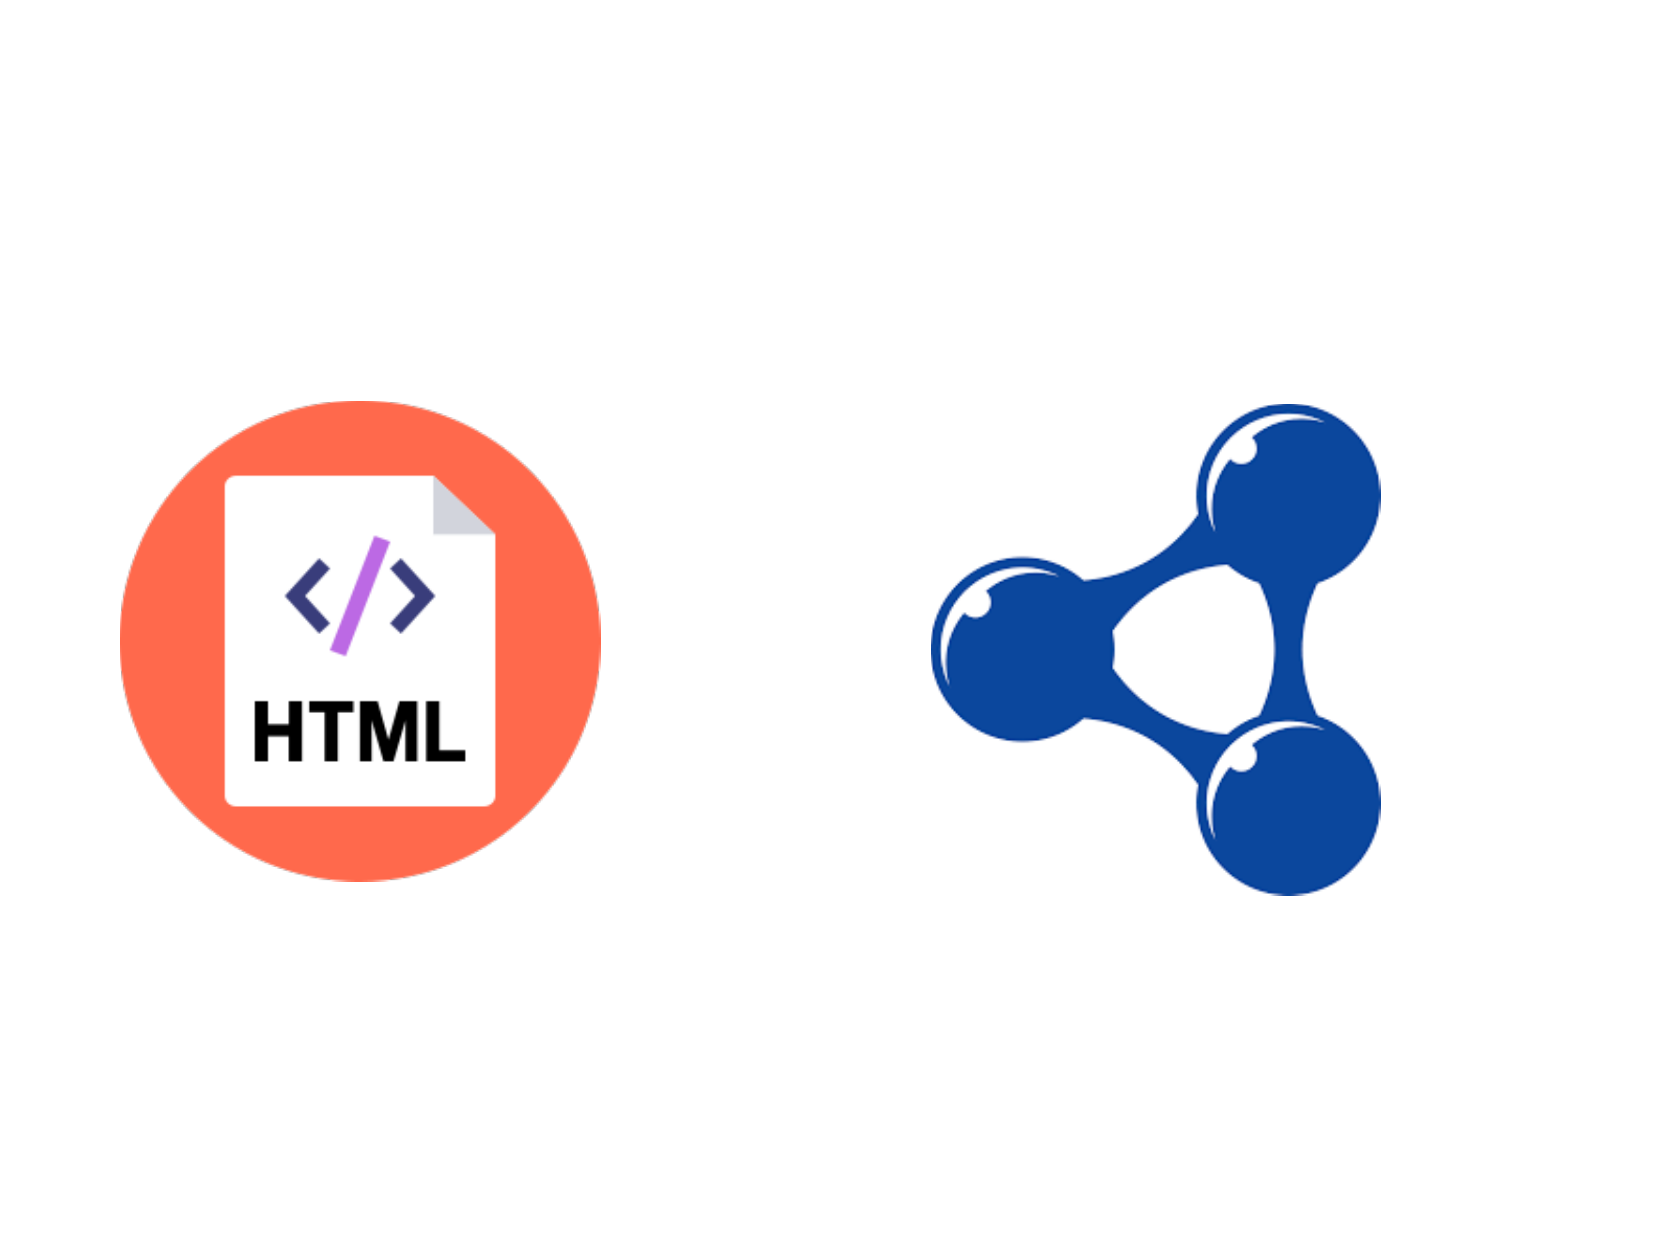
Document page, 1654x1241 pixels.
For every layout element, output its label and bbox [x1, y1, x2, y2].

picture [931, 404, 1381, 896]
picture [120, 401, 601, 882]
